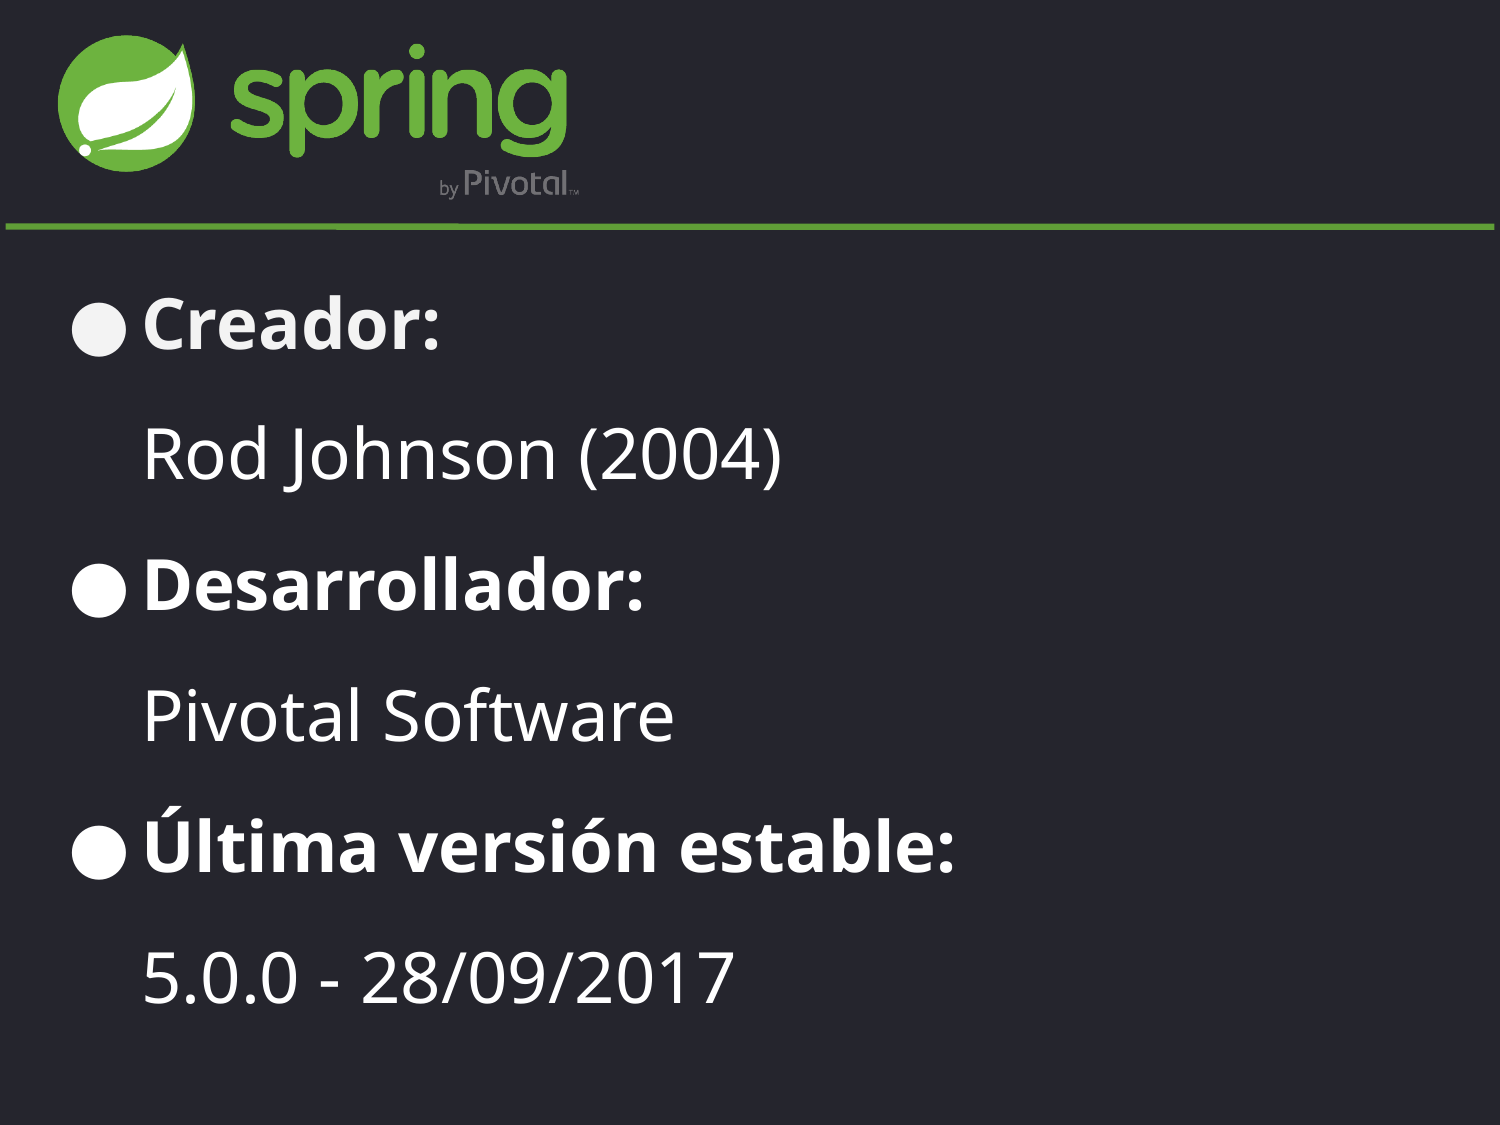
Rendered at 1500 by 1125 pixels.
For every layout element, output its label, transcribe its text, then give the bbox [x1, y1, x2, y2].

picture [51, 30, 586, 203]
list Creador: Rod Johnson (2004) Desarrollador: Pivotal Software Última versión estable: 5.0.0 - 28/09/2017 [51, 250, 1449, 919]
